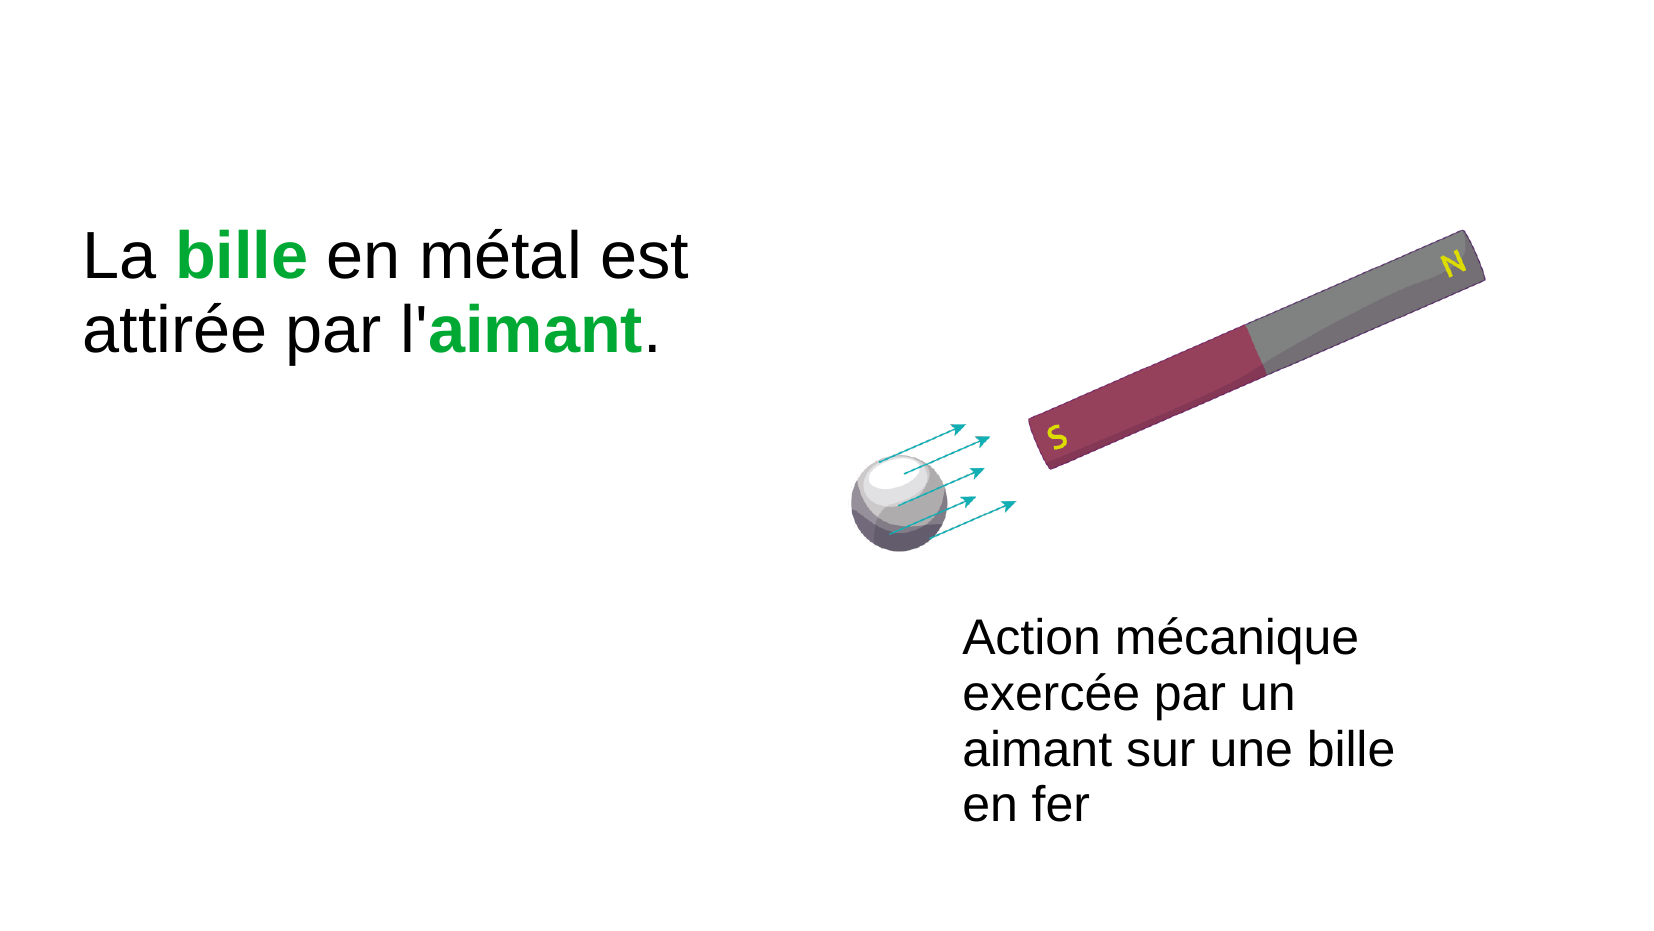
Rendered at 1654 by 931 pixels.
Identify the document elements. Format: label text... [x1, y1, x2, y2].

picture [843, 219, 1501, 563]
text_box Action mécanique exercée par un aimant sur une bille en fer [947, 601, 1436, 840]
list La bille en métal est attirée par l'aimant. [82, 217, 788, 376]
